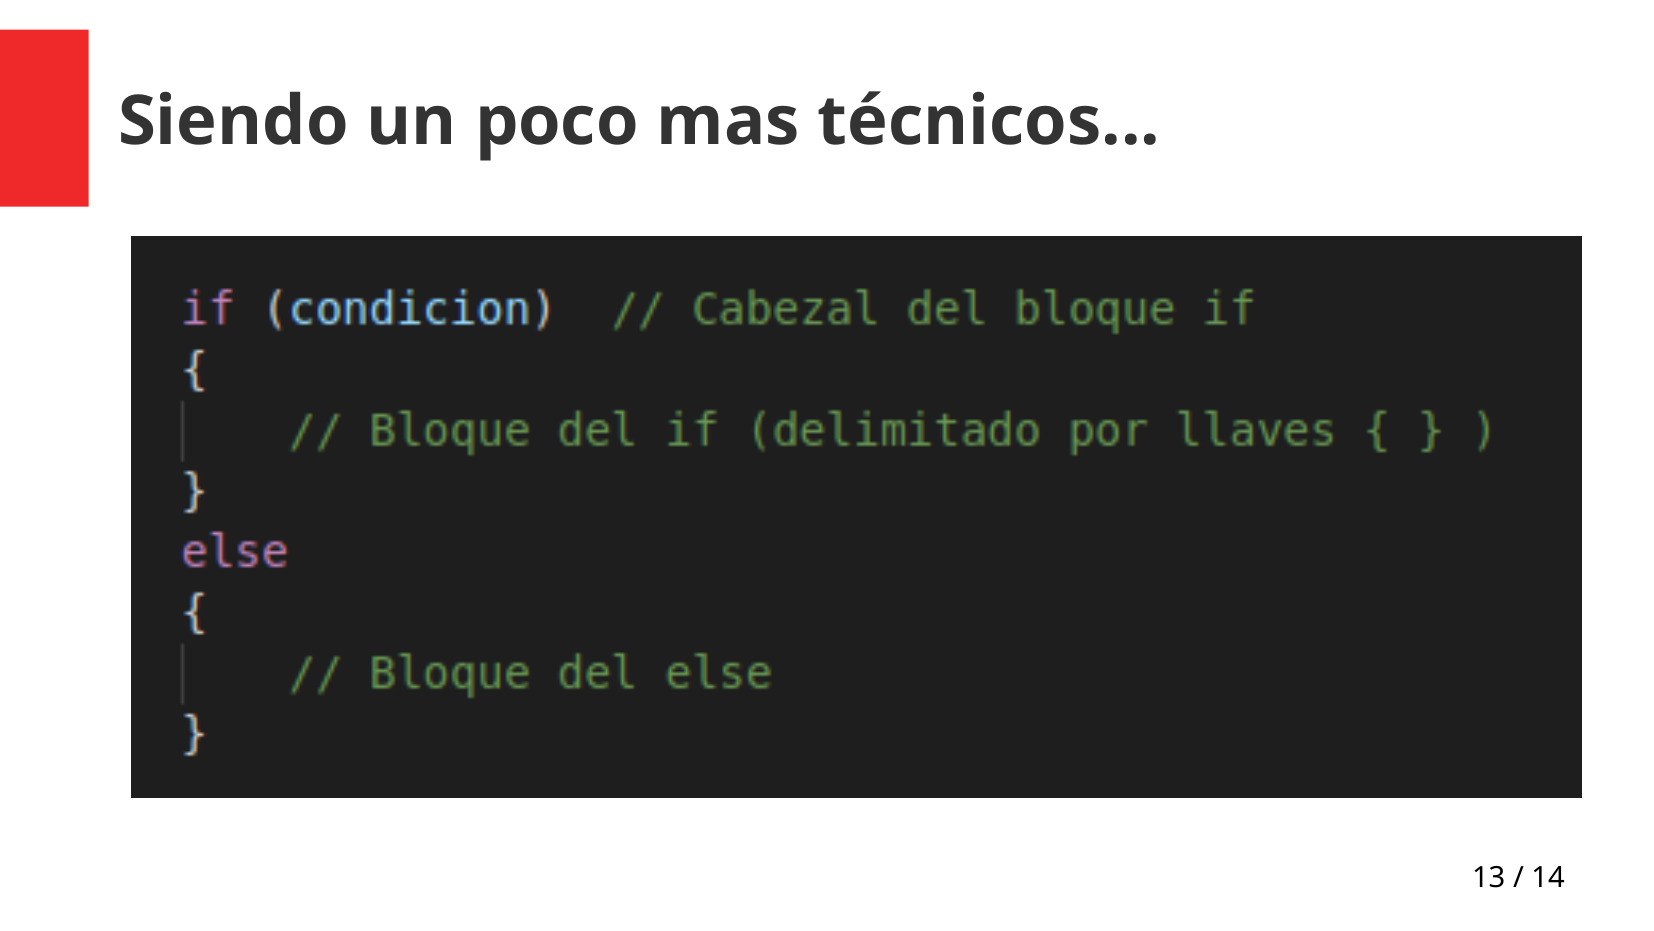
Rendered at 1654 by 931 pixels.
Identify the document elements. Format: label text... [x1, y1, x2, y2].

title Siendo un poco mas técnicos... [118, 29, 1595, 207]
picture [131, 236, 1582, 798]
